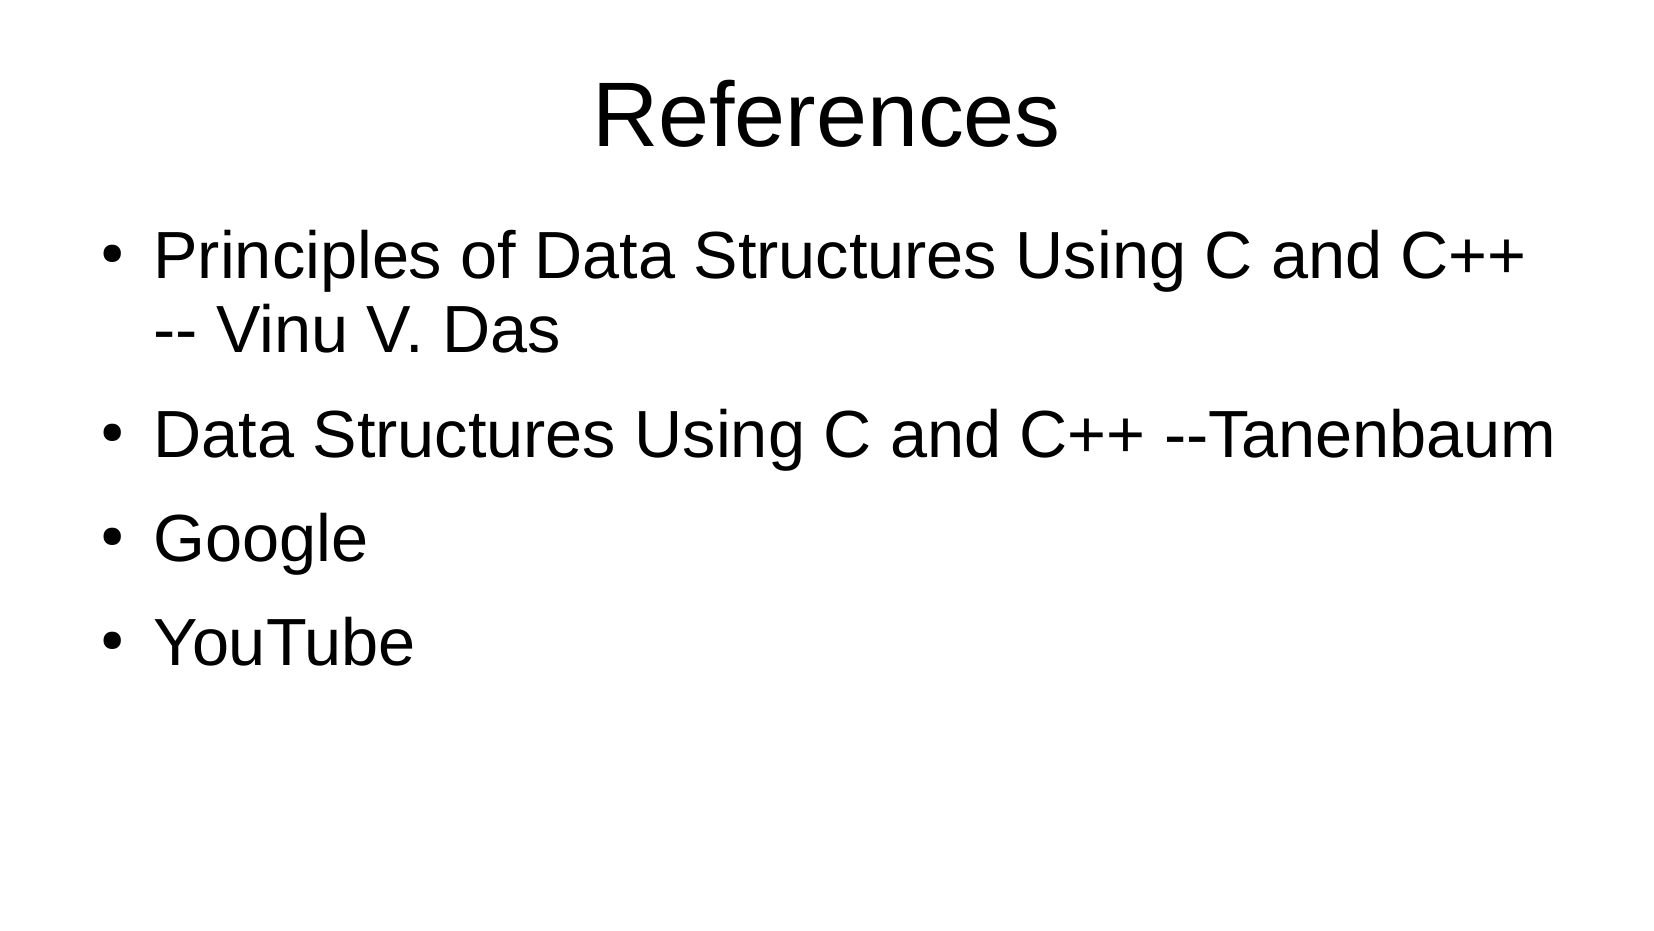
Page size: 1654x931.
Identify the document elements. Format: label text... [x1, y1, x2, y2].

title References [82, 37, 1571, 193]
list Principles of Data Structures Using C and C++ -- Vinu V. Das Data Structures Using C and C++ --Tanenbaum Google YouTube [82, 217, 1571, 758]
